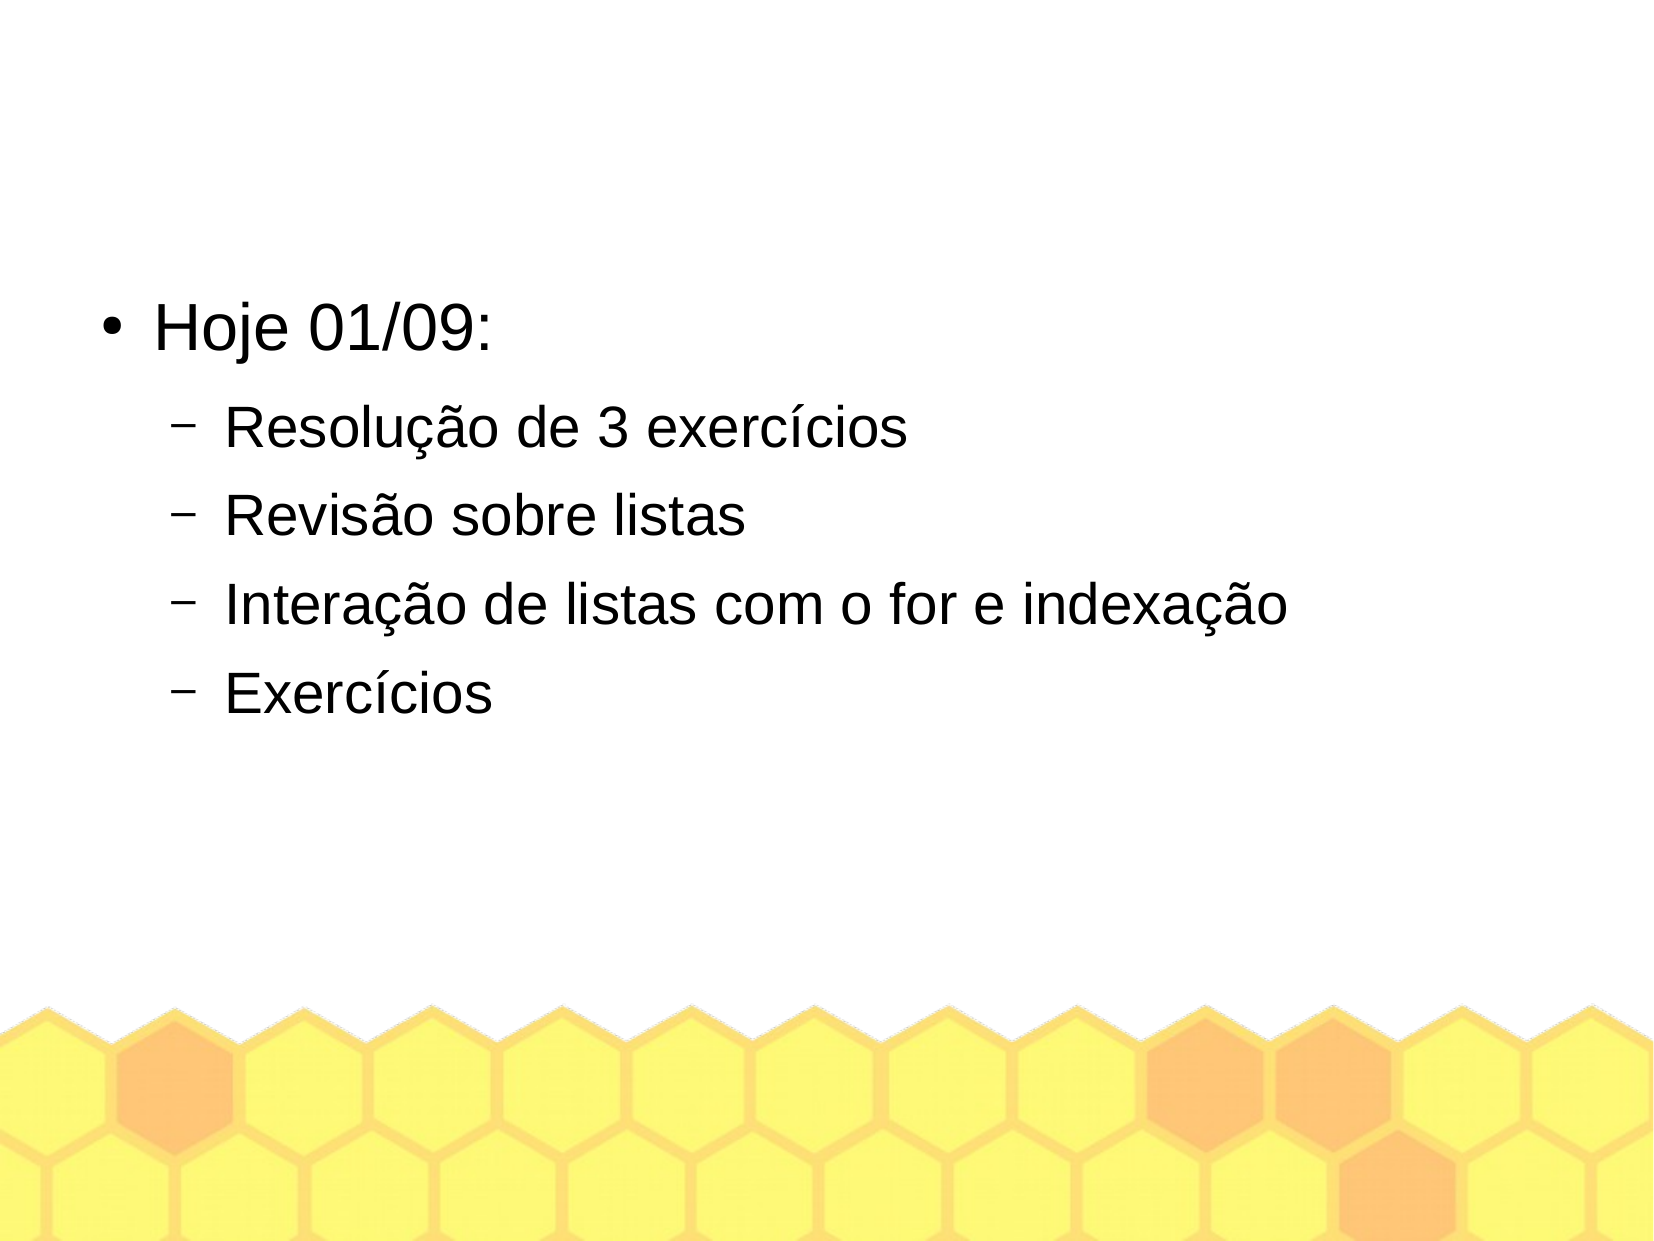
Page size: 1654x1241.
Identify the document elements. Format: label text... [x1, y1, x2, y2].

list Hoje 01/09: Resolução de 3 exercícios Revisão sobre listas Interação de listas com o for e indexação Exercícios [82, 290, 1571, 1010]
picture [0, 1001, 1654, 1241]
